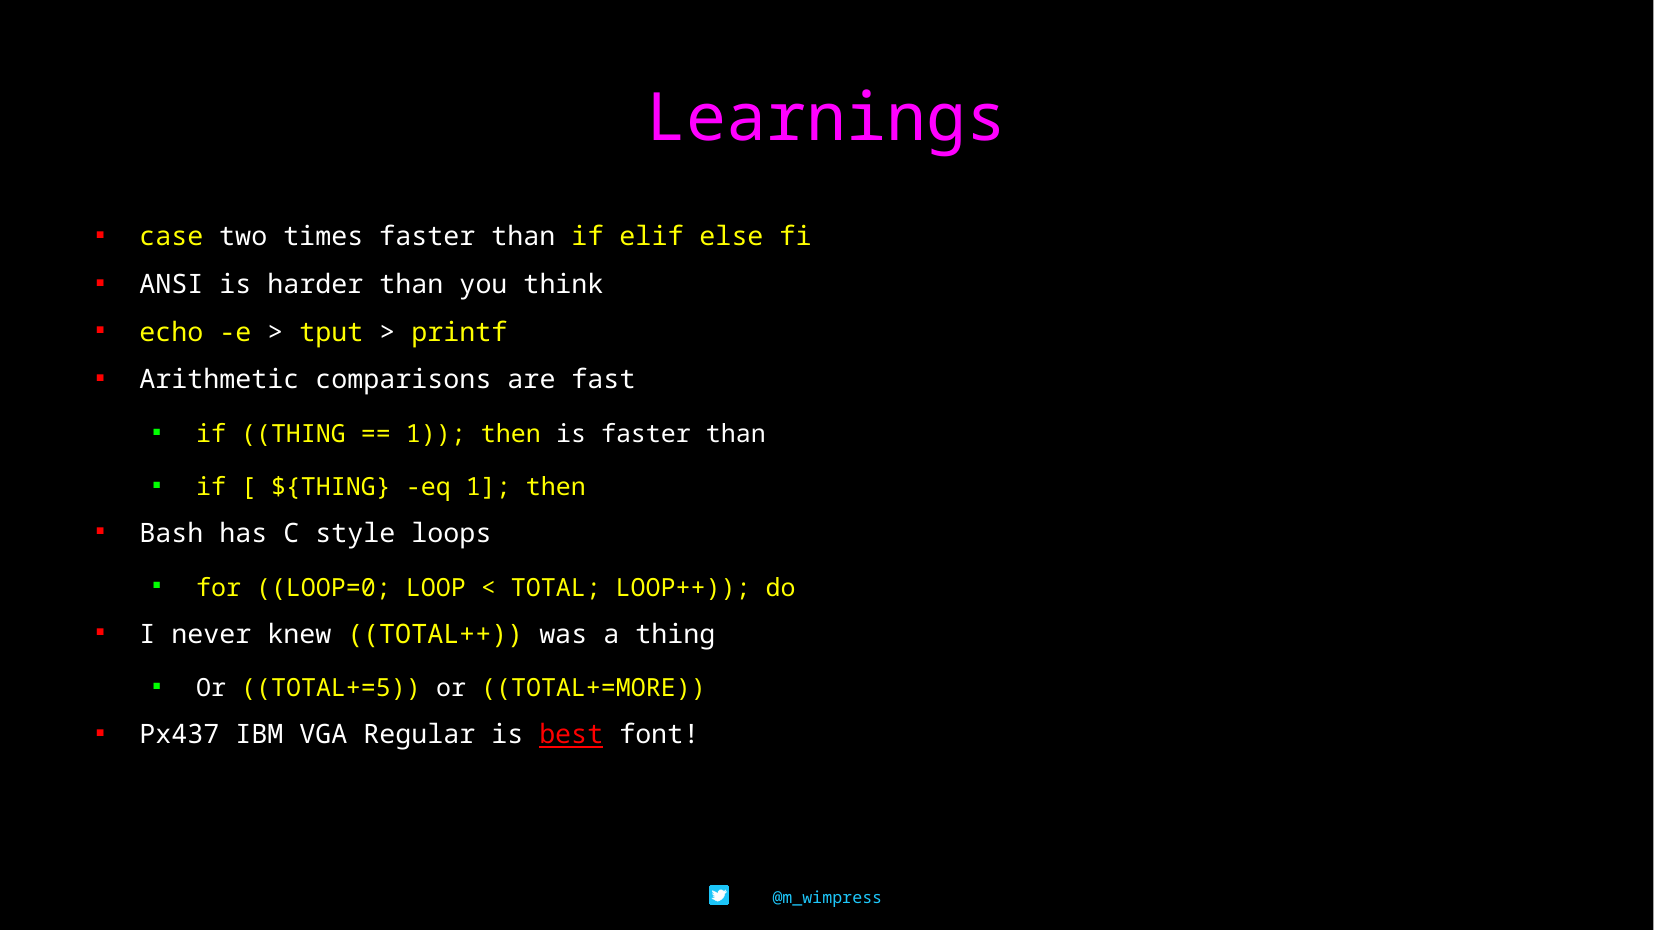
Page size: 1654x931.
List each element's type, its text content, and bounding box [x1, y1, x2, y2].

list case two times faster than if elif else fi ANSI is harder than you think echo -e > tput > printf Arithmetic comparisons are fast if ((THING == 1)); then is faster than if [ ${THING} -eq 1]; then Bash has C style loops for ((LOOP=0; LOOP < TOTAL; LOOP++)); do I never knew ((TOTAL++)) was a thing Or ((TOTAL+=5)) or ((TOTAL+=MORE)) Px437 IBM VGA Regular is best font! [82, 217, 1571, 758]
title Learnings [82, 37, 1571, 193]
picture [709, 885, 729, 905]
